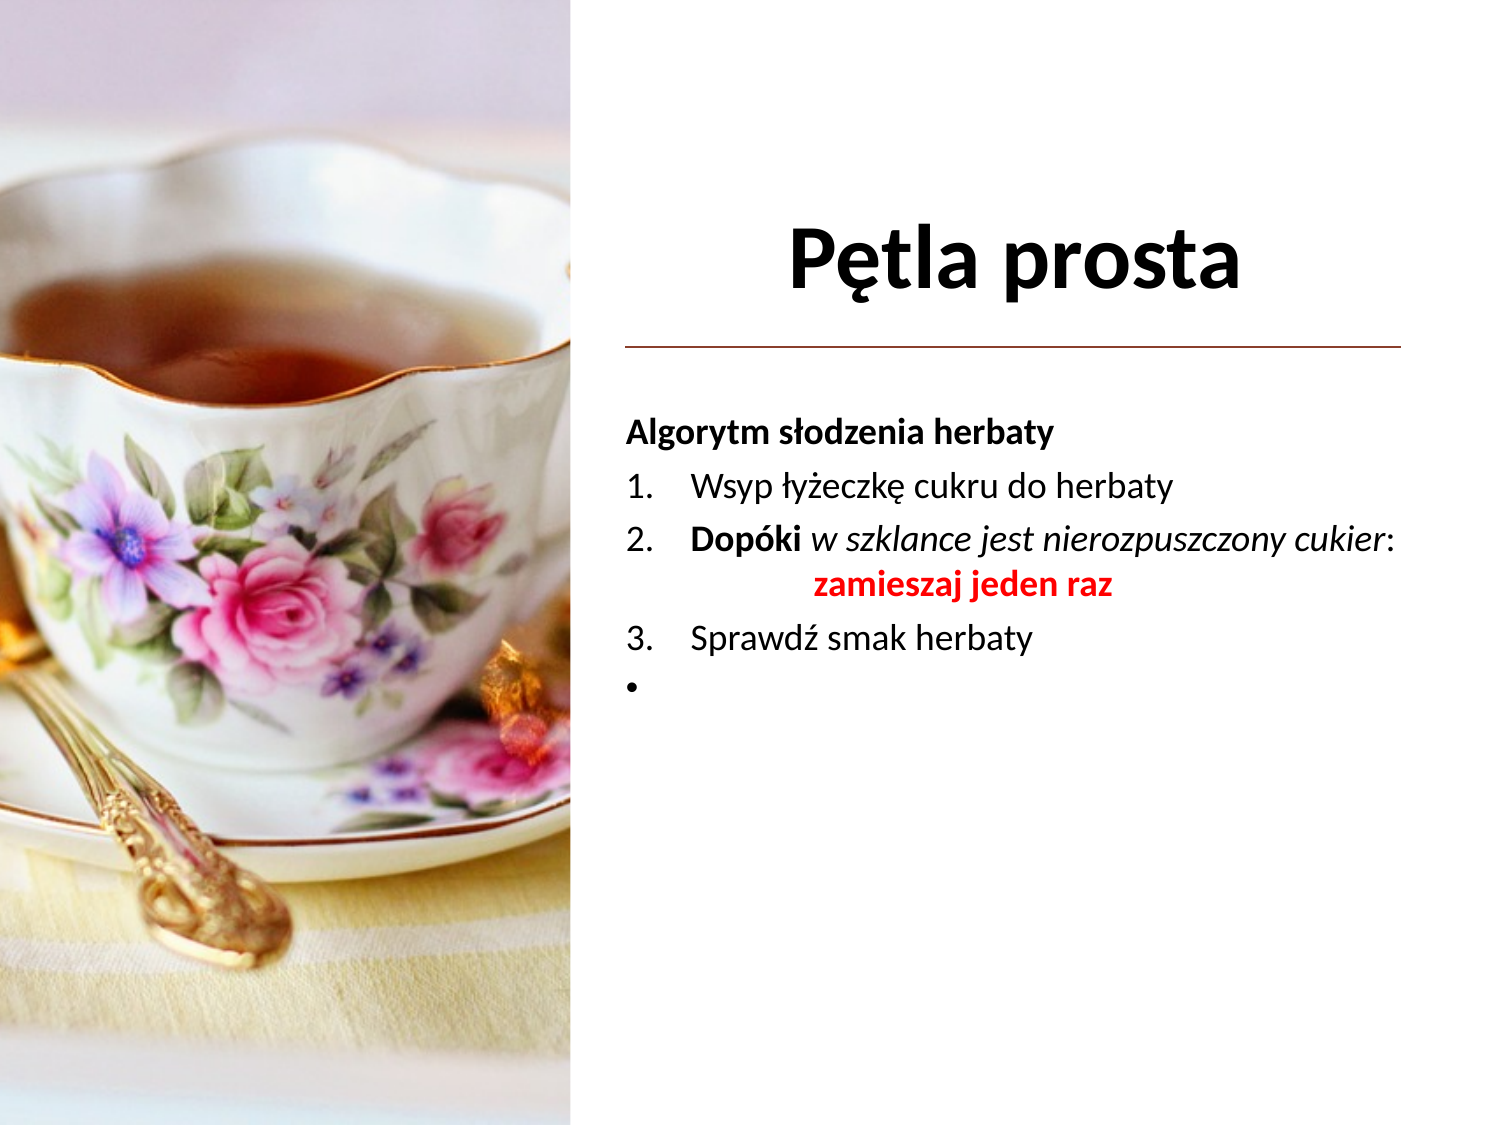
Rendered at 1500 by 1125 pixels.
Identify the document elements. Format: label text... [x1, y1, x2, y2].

title Pętla prosta [610, 103, 1422, 315]
list Algorytm słodzenia herbaty Wsyp łyżeczkę cukru do herbaty Dopóki w szklance jest nierozpuszczony cukier: zamieszaj jeden raz Sprawdź smak herbaty [610, 399, 1422, 1021]
picture [0, 0, 571, 1125]
